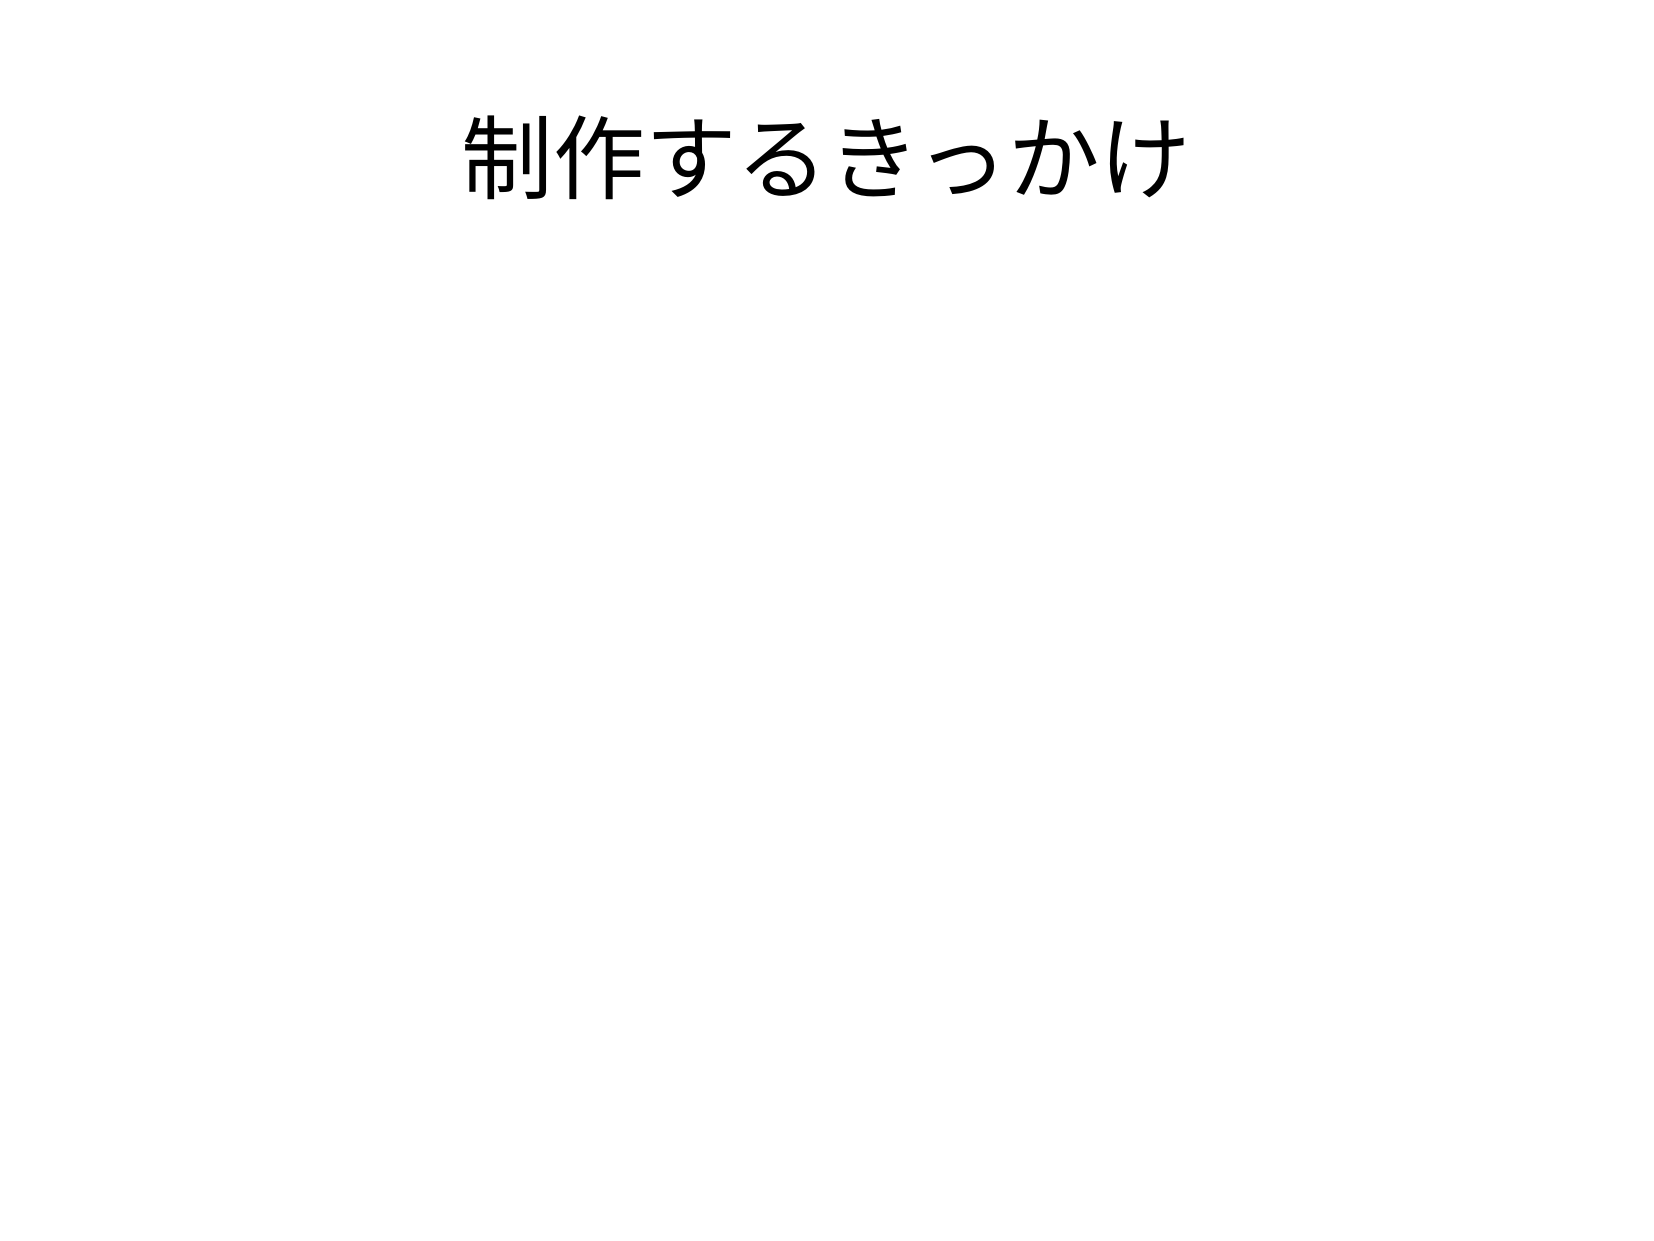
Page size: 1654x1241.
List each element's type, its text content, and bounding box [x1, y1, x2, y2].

title 制作するきっかけ [82, 49, 1571, 257]
